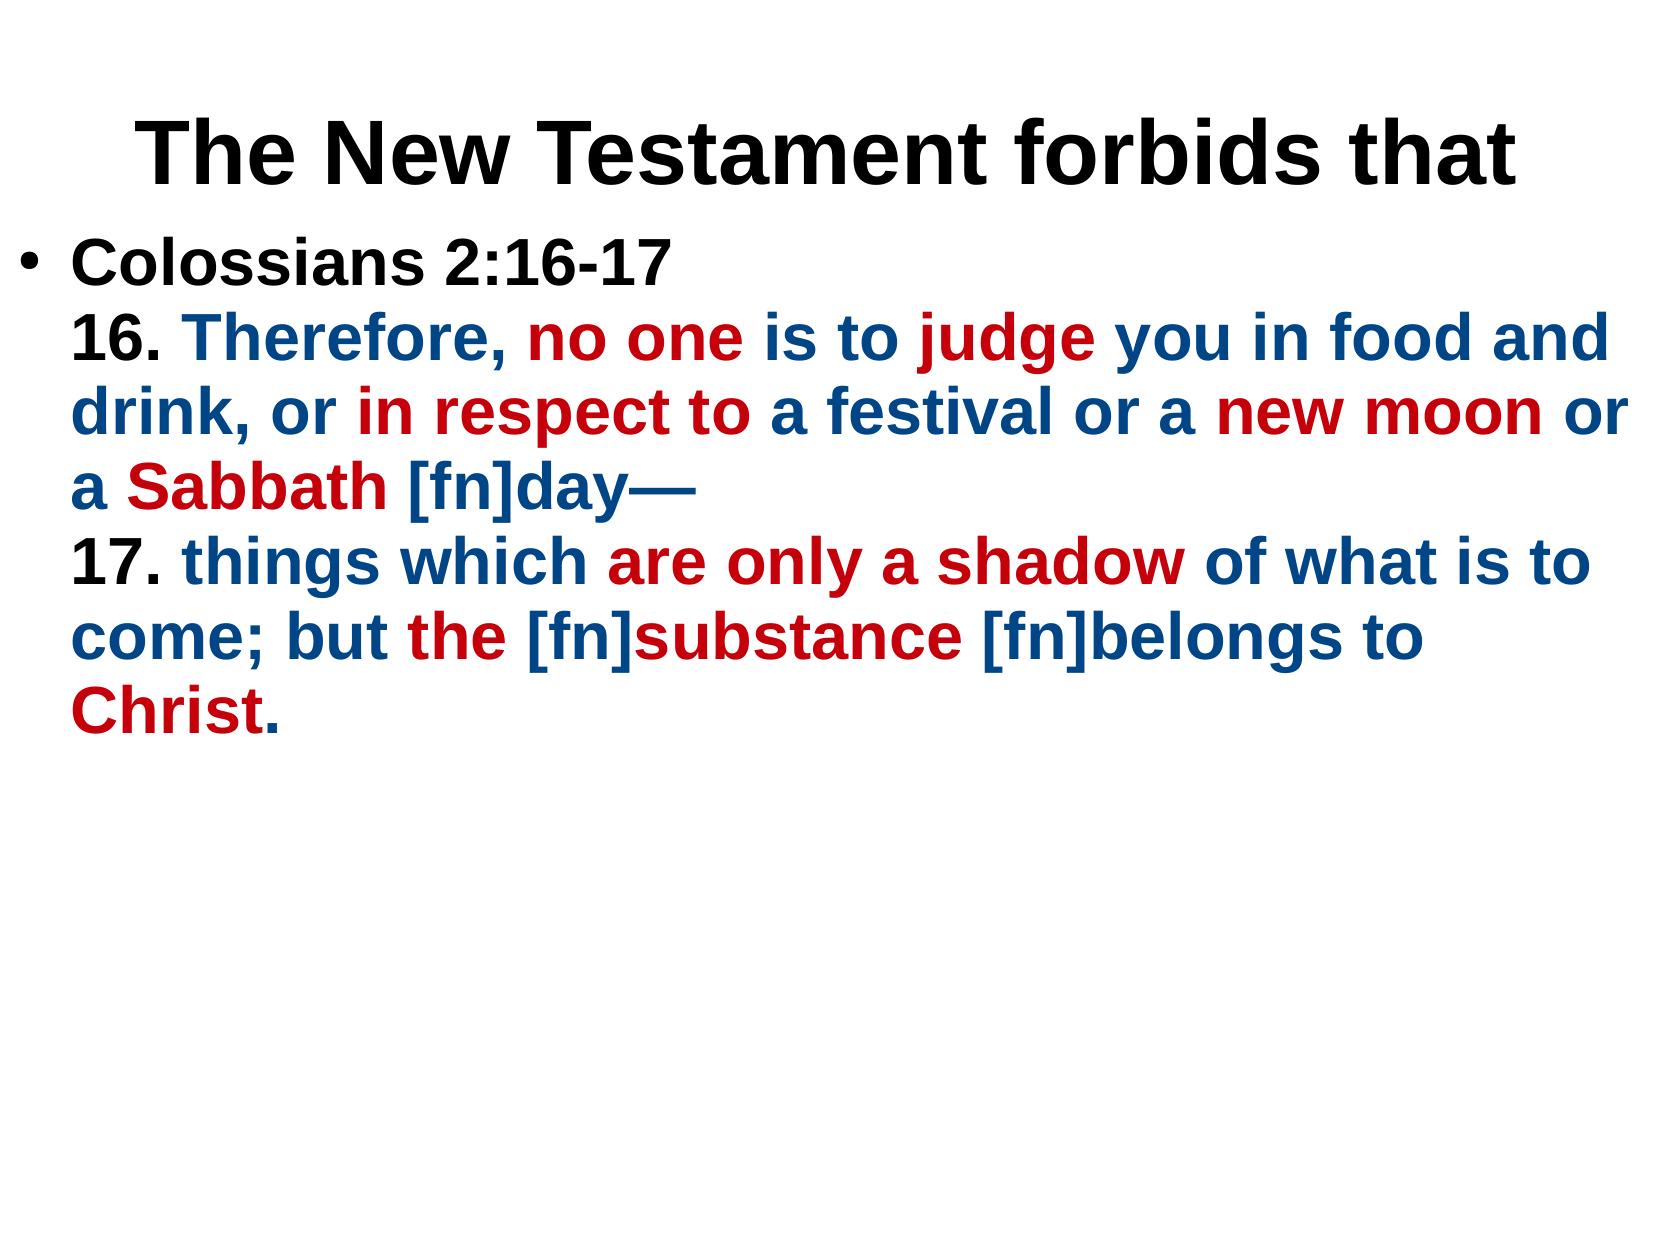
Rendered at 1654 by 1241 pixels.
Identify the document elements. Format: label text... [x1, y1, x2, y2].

list Colossians 2:16-17 16. Therefore, no one is to judge you in food and drink, or in respect to a festival or a new moon or a Sabbath [fn]day— 17. things which are only a shadow of what is to come; but the [fn]substance [fn]belongs to Christ. [0, 224, 1654, 1241]
title The New Testament forbids that [82, 49, 1571, 224]
